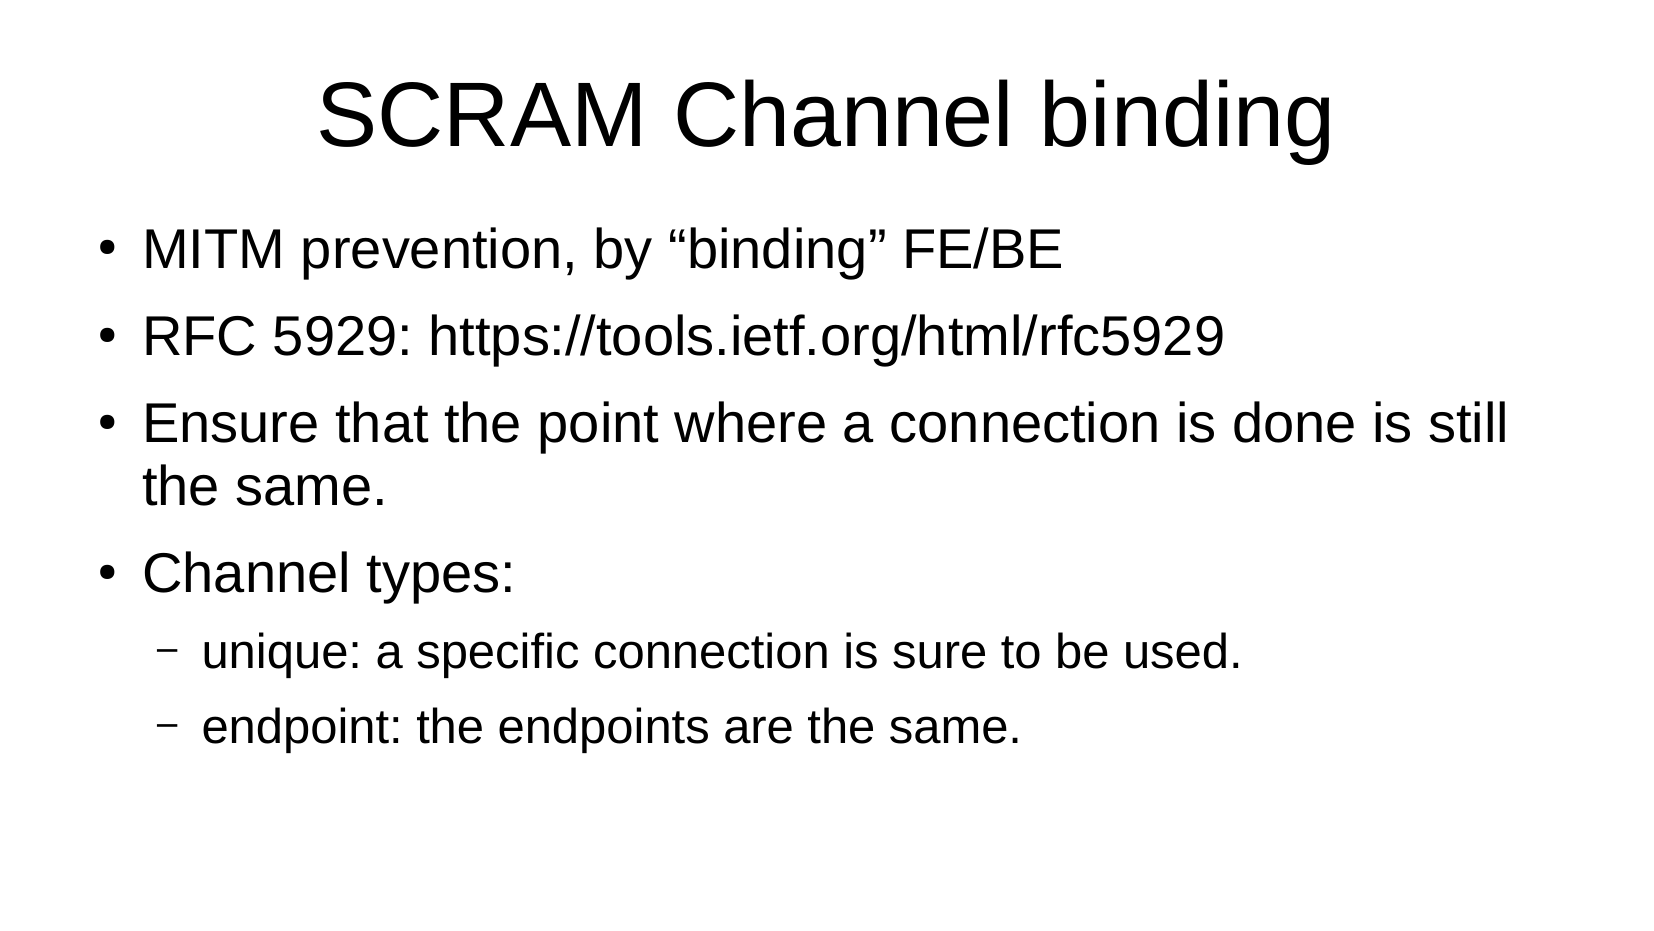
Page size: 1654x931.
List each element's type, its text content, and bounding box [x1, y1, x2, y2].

title SCRAM Channel binding [82, 37, 1571, 193]
list MITM prevention, by “binding” FE/BE RFC 5929: https://tools.ietf.org/html/rfc5929 Ensure that the point where a connection is done is still the same. Channel types: unique: a specific connection is sure to be used. endpoint: the endpoints are the same. [82, 217, 1571, 758]
